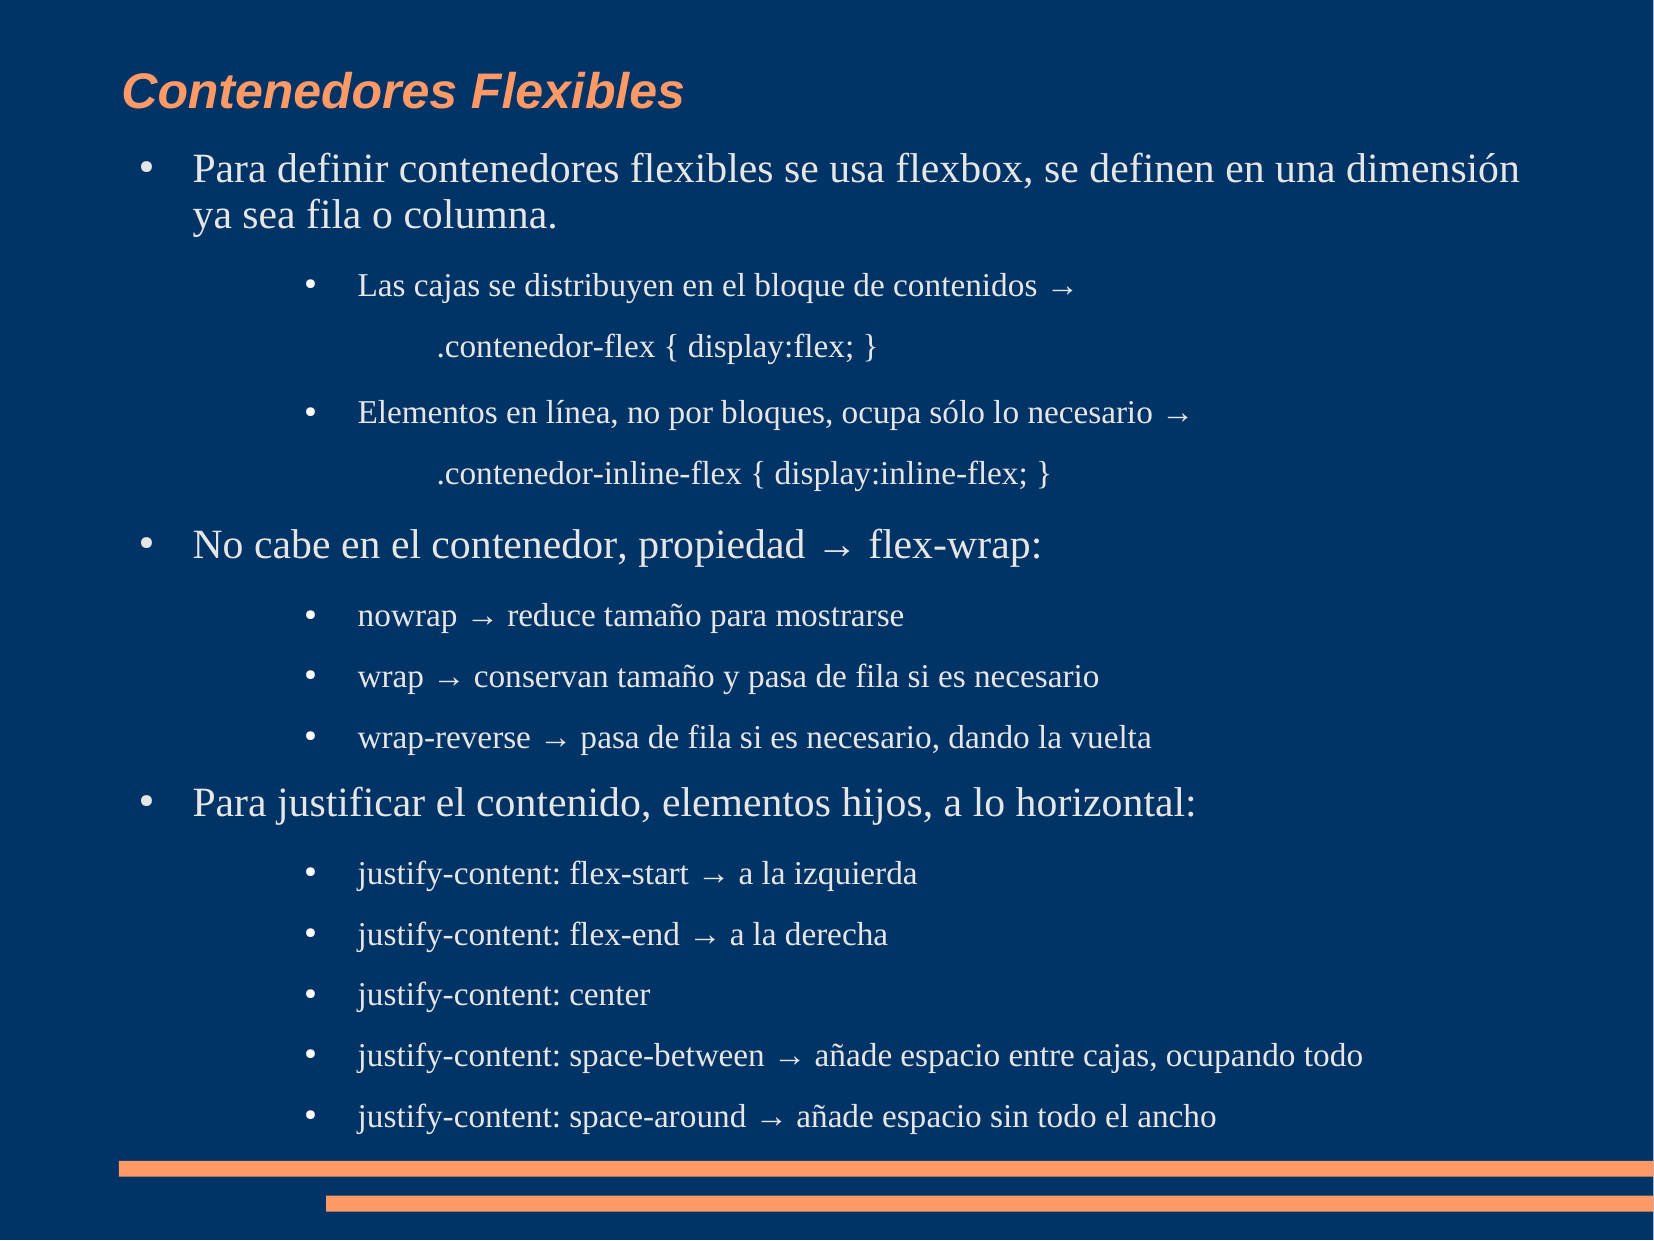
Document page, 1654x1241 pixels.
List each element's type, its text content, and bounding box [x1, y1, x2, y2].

title Contenedores Flexibles [121, 40, 1534, 142]
list Para definir contenedores flexibles se usa flexbox, se definen en una dimensión ya sea fila o columna. Las cajas se distribuyen en el bloque de contenidos → .contenedor-flex { display:flex; } Elementos en línea, no por bloques, ocupa sólo lo necesario → .contenedor-inline-flex { display:inline-flex; } No cabe en el contenedor, propiedad → flex-wrap: nowrap → reduce tamaño para mostrarse wrap → conservan tamaño y pasa de fila si es necesario wrap-reverse → pasa de fila si es necesario, dando la vuelta Para justificar el contenido, elementos hijos, a lo horizontal: justify-content: flex-start → a la izquierda justify-content: flex-end → a la derecha justify-content: center justify-content: space-between → añade espacio entre cajas, ocupando todo justify-content: space-around → añade espacio sin todo el ancho [121, 144, 1561, 1147]
